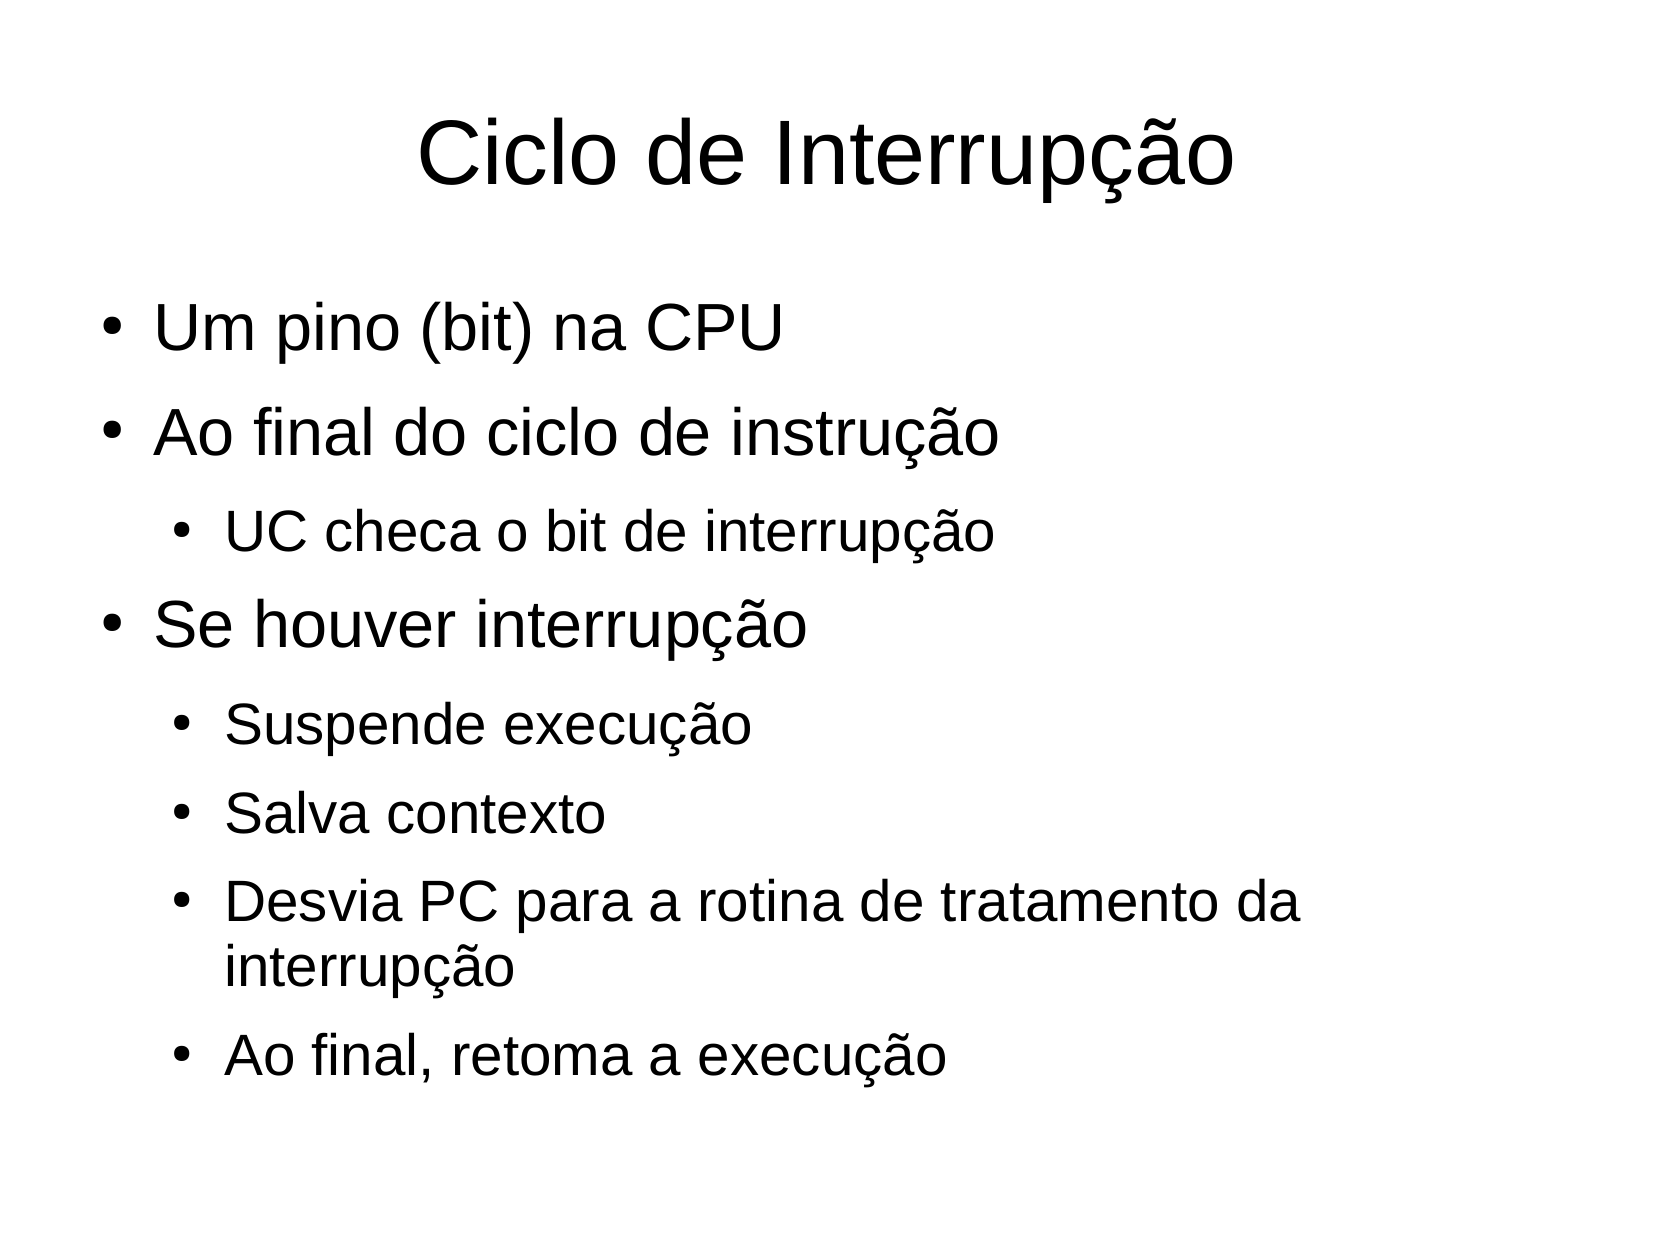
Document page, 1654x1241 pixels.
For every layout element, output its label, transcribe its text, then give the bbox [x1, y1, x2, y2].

list Um pino (bit) na CPU Ao final do ciclo de instrução UC checa o bit de interrupção Se houver interrupção Suspende execução Salva contexto Desvia PC para a rotina de tratamento da interrupção Ao final, retoma a execução [82, 290, 1571, 1088]
title Ciclo de Interrupção [82, 49, 1571, 257]
